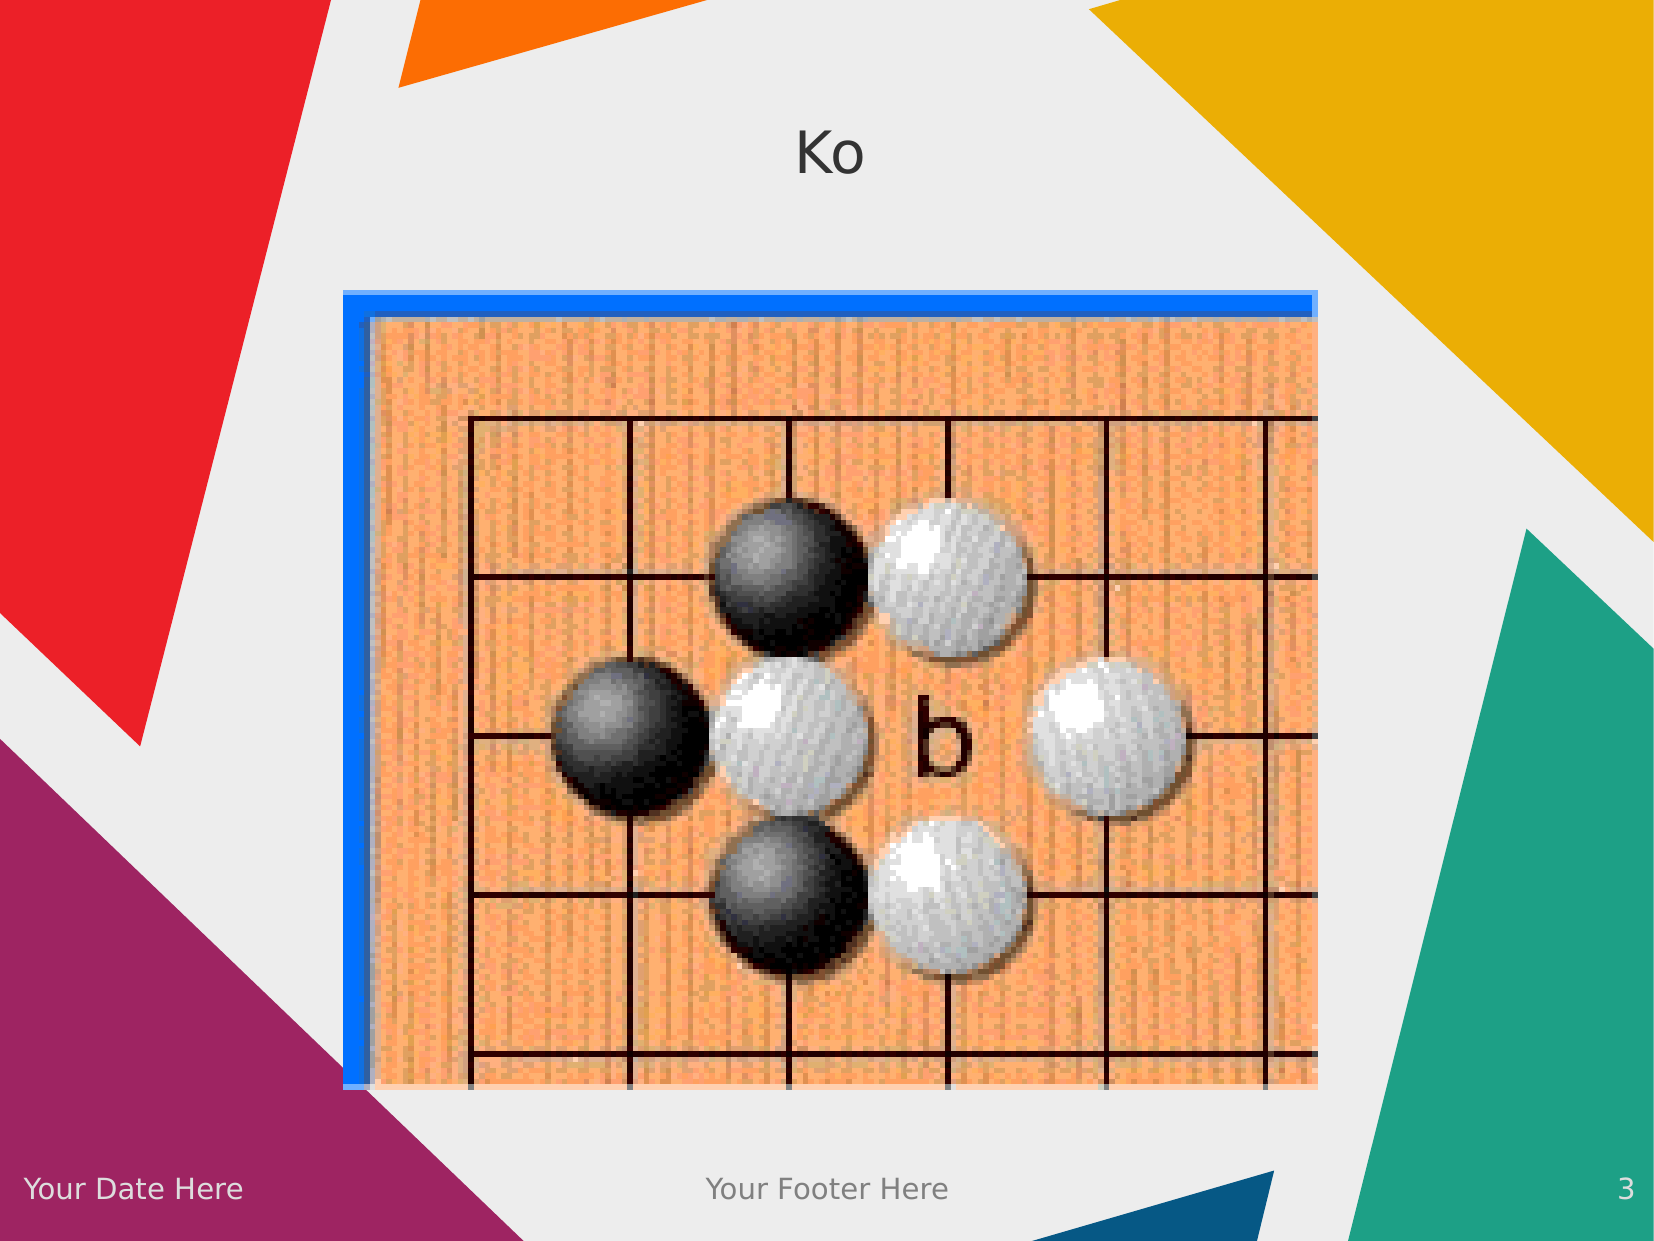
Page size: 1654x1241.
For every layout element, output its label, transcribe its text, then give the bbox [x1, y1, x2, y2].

title Ko [289, 49, 1372, 257]
picture [343, 290, 1318, 1090]
